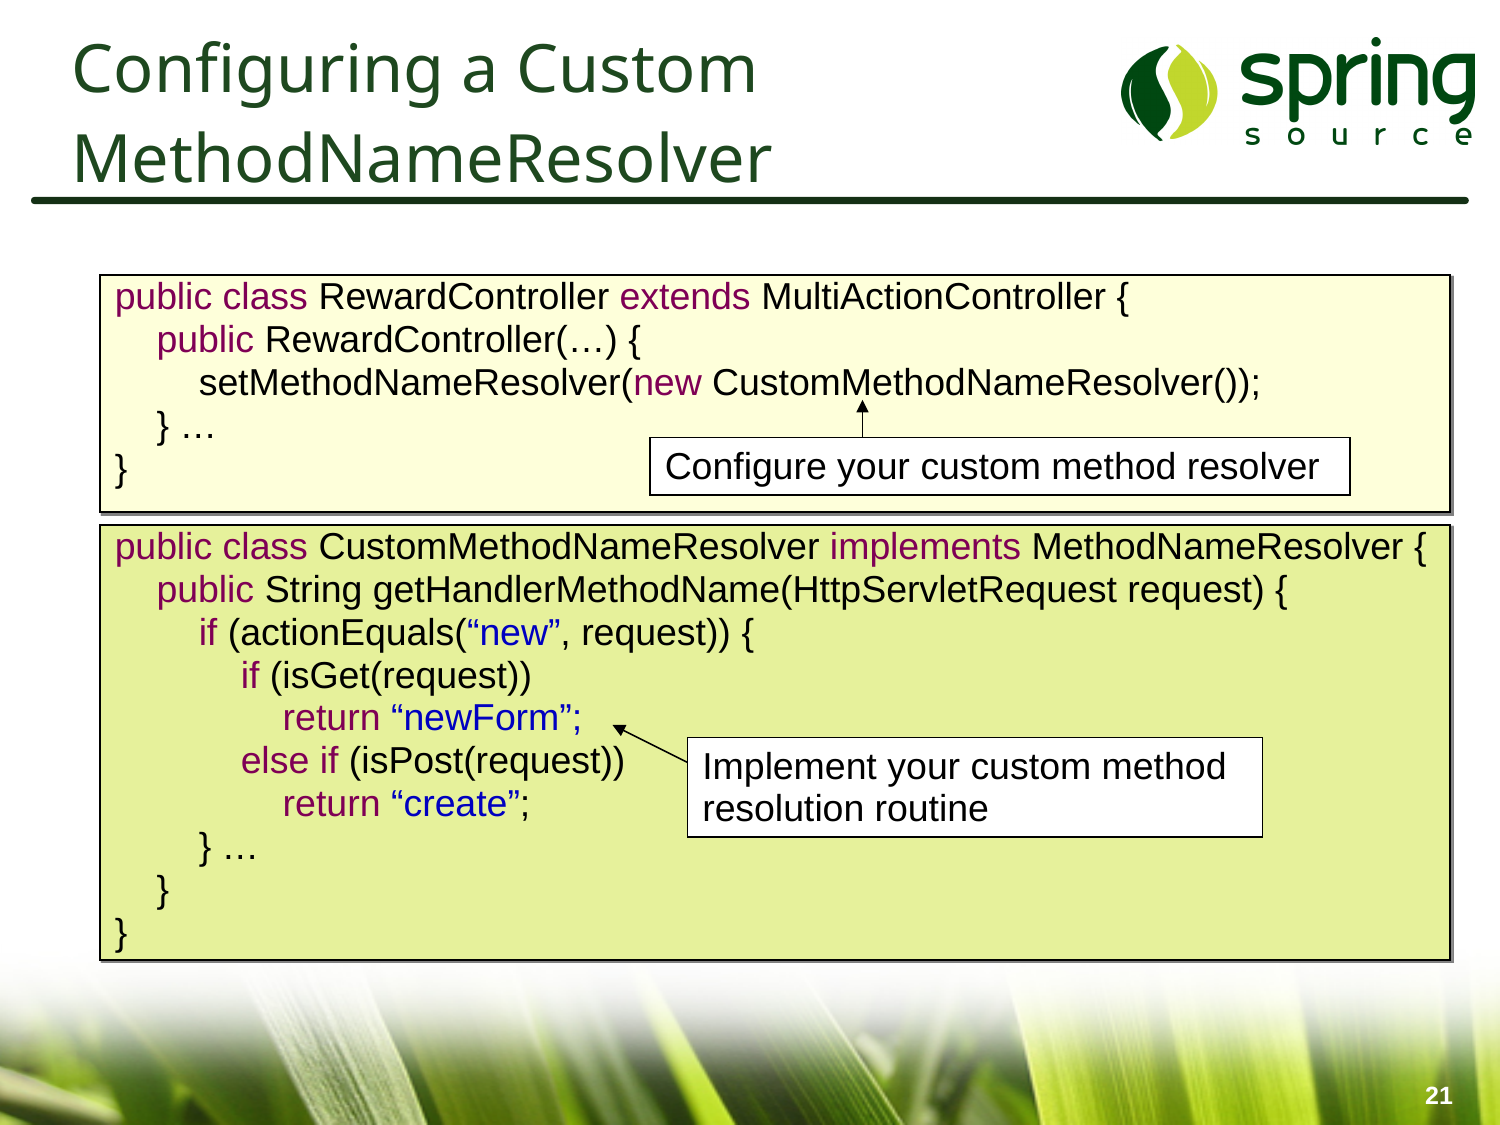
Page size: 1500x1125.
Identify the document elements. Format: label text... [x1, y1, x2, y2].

text_box Implement your custom method resolution routine [687, 737, 1263, 837]
text_box Configure your custom method resolver [649, 437, 1351, 495]
text_box public class CustomMethodNameResolver implements MethodNameResolver { public String getHandlerMethodName(HttpServletRequest request) { if (actionEquals(“new”, request)) { if (isGet(request)) return “newForm”; else if (isPost(request)) return “create”; } … } } [99, 524, 1451, 960]
picture [1121, 37, 1475, 145]
text_box public class RewardController extends MultiActionController { public RewardController(…) { setMethodNameResolver(new CustomMethodNameResolver()); } … } [99, 274, 1450, 513]
title Configuring a Custom MethodNameResolver [56, 13, 1089, 191]
picture [0, 944, 1500, 1125]
